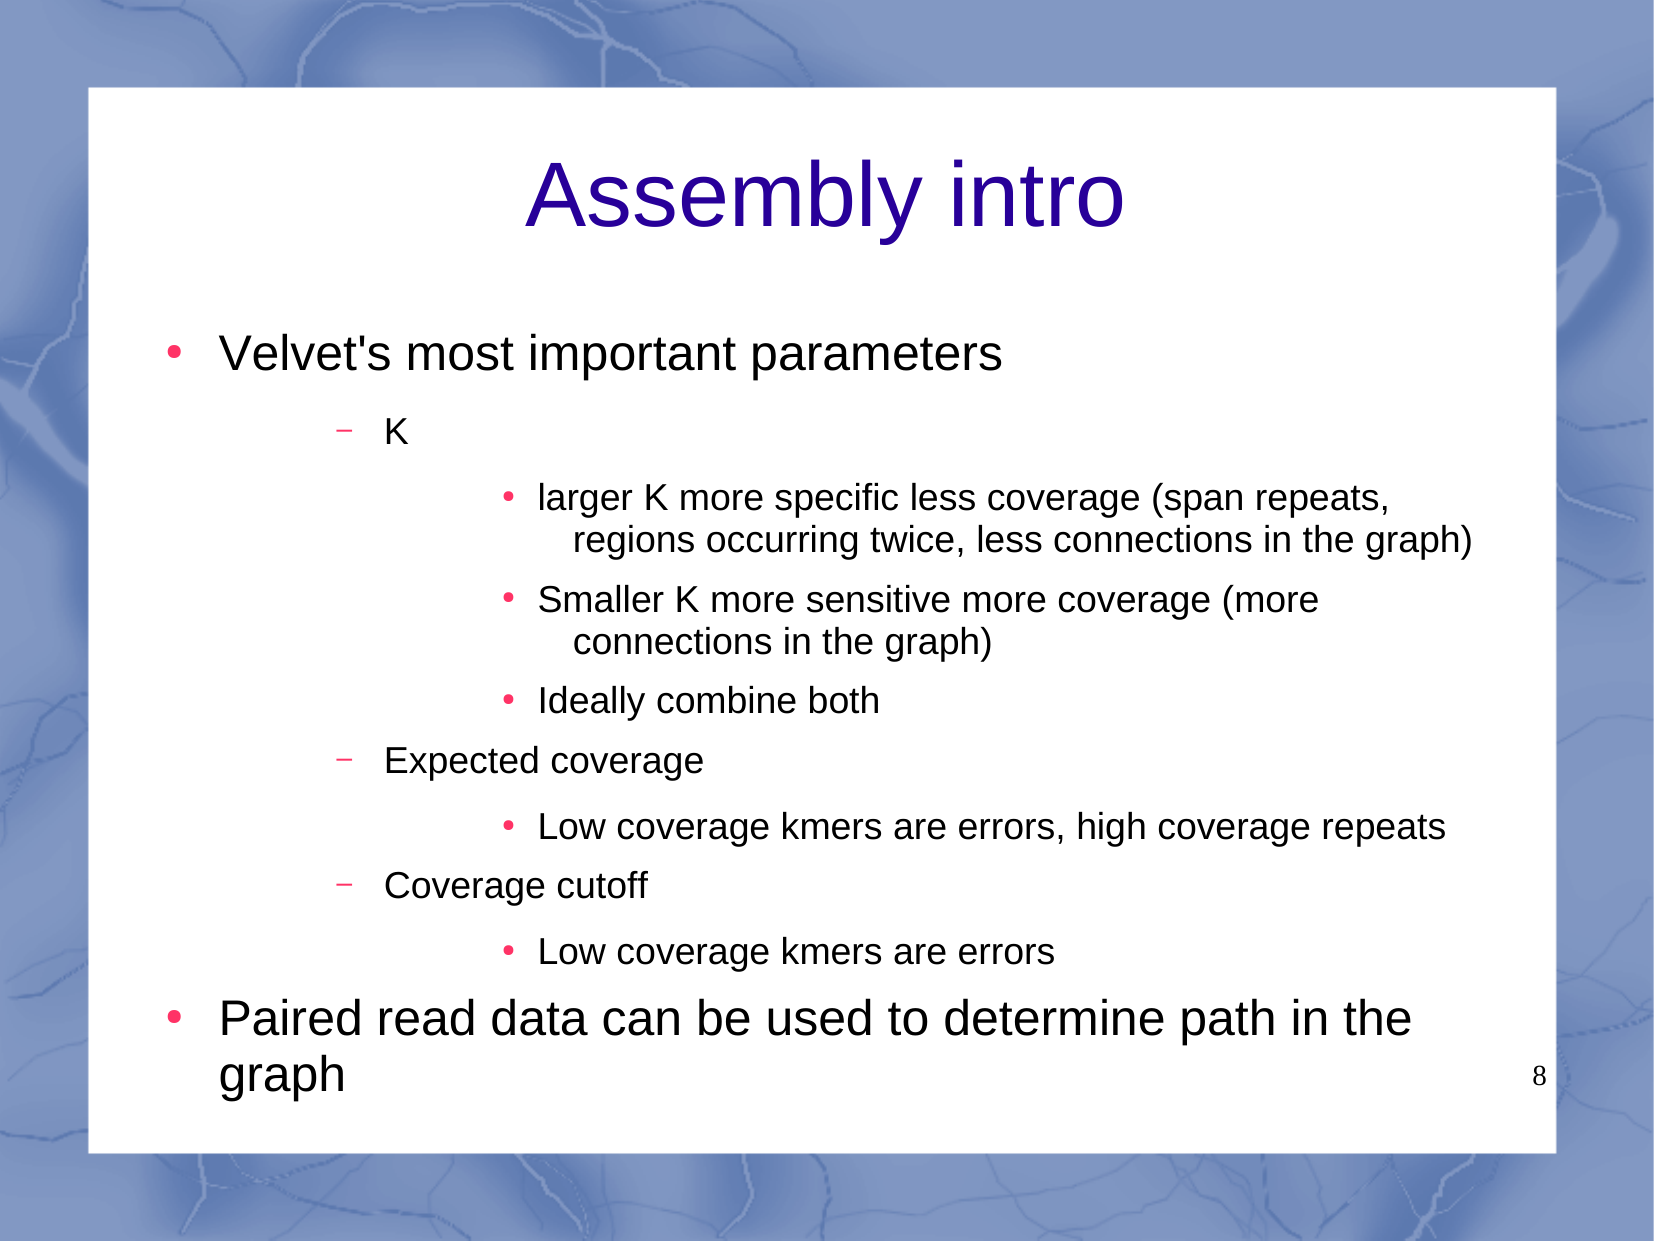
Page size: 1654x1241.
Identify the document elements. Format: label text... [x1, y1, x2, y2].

list Velvet's most important parameters K larger K more specific less coverage (span repeats, regions occurring twice, less connections in the graph) Smaller K more sensitive more coverage (more connections in the graph) Ideally combine both Expected coverage Low coverage kmers are errors, high coverage repeats Coverage cutoff Low coverage kmers are errors Paired read data can be used to determine path in the graph [147, 325, 1506, 1102]
picture [0, 0, 1654, 1241]
title Assembly intro [118, 90, 1536, 298]
